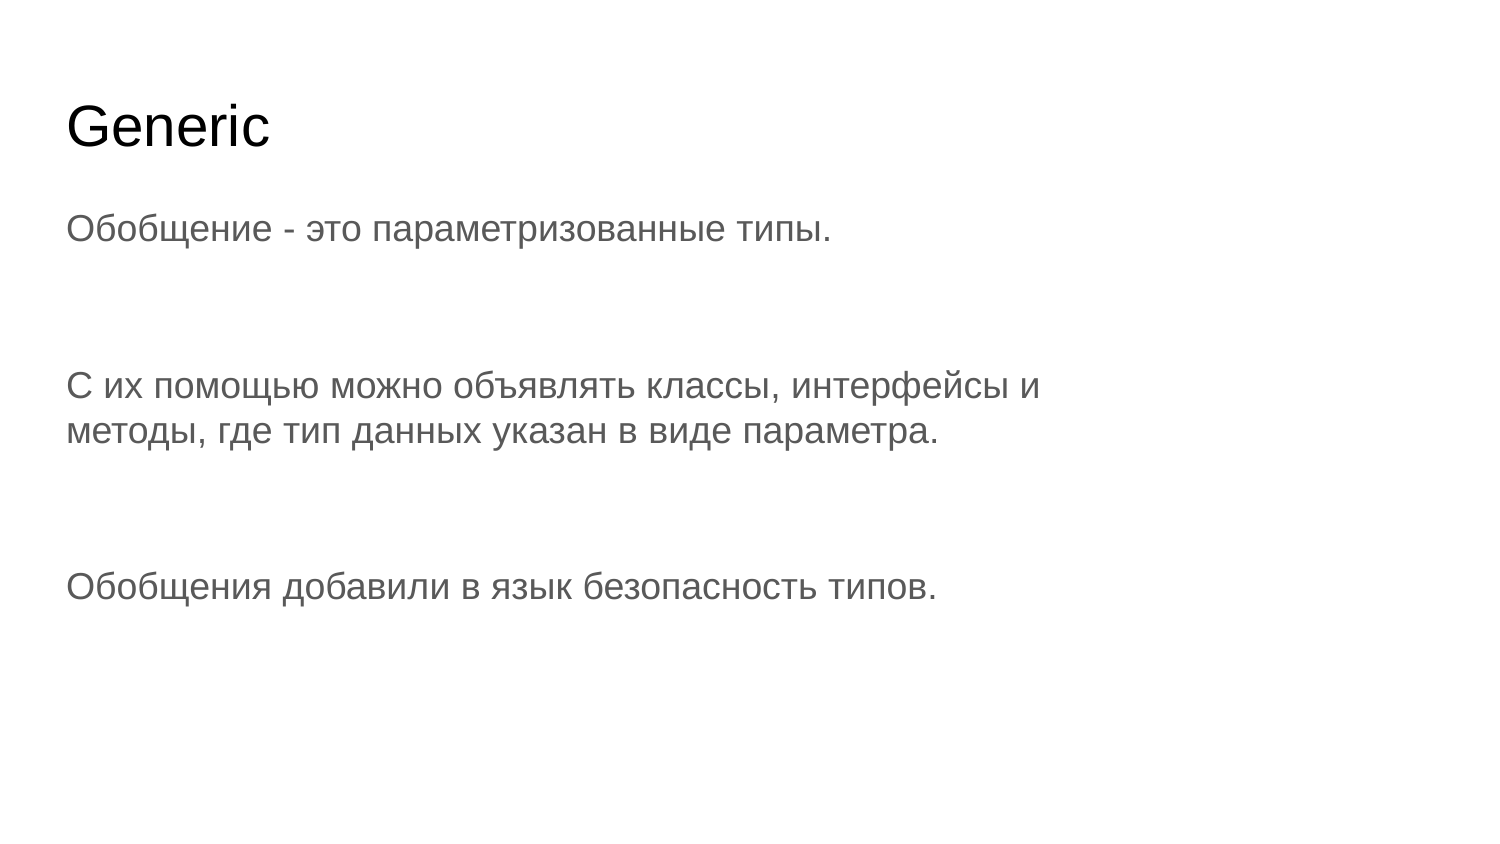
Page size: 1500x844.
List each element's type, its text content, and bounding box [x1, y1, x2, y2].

list Обобщение - это параметризованные типы. С их помощью можно объявлять классы, интерфейсы и методы, где тип данных указан в виде параметра. Обобщения добавили в язык безопасность типов. [51, 189, 1172, 750]
title Generic [51, 72, 1449, 167]
